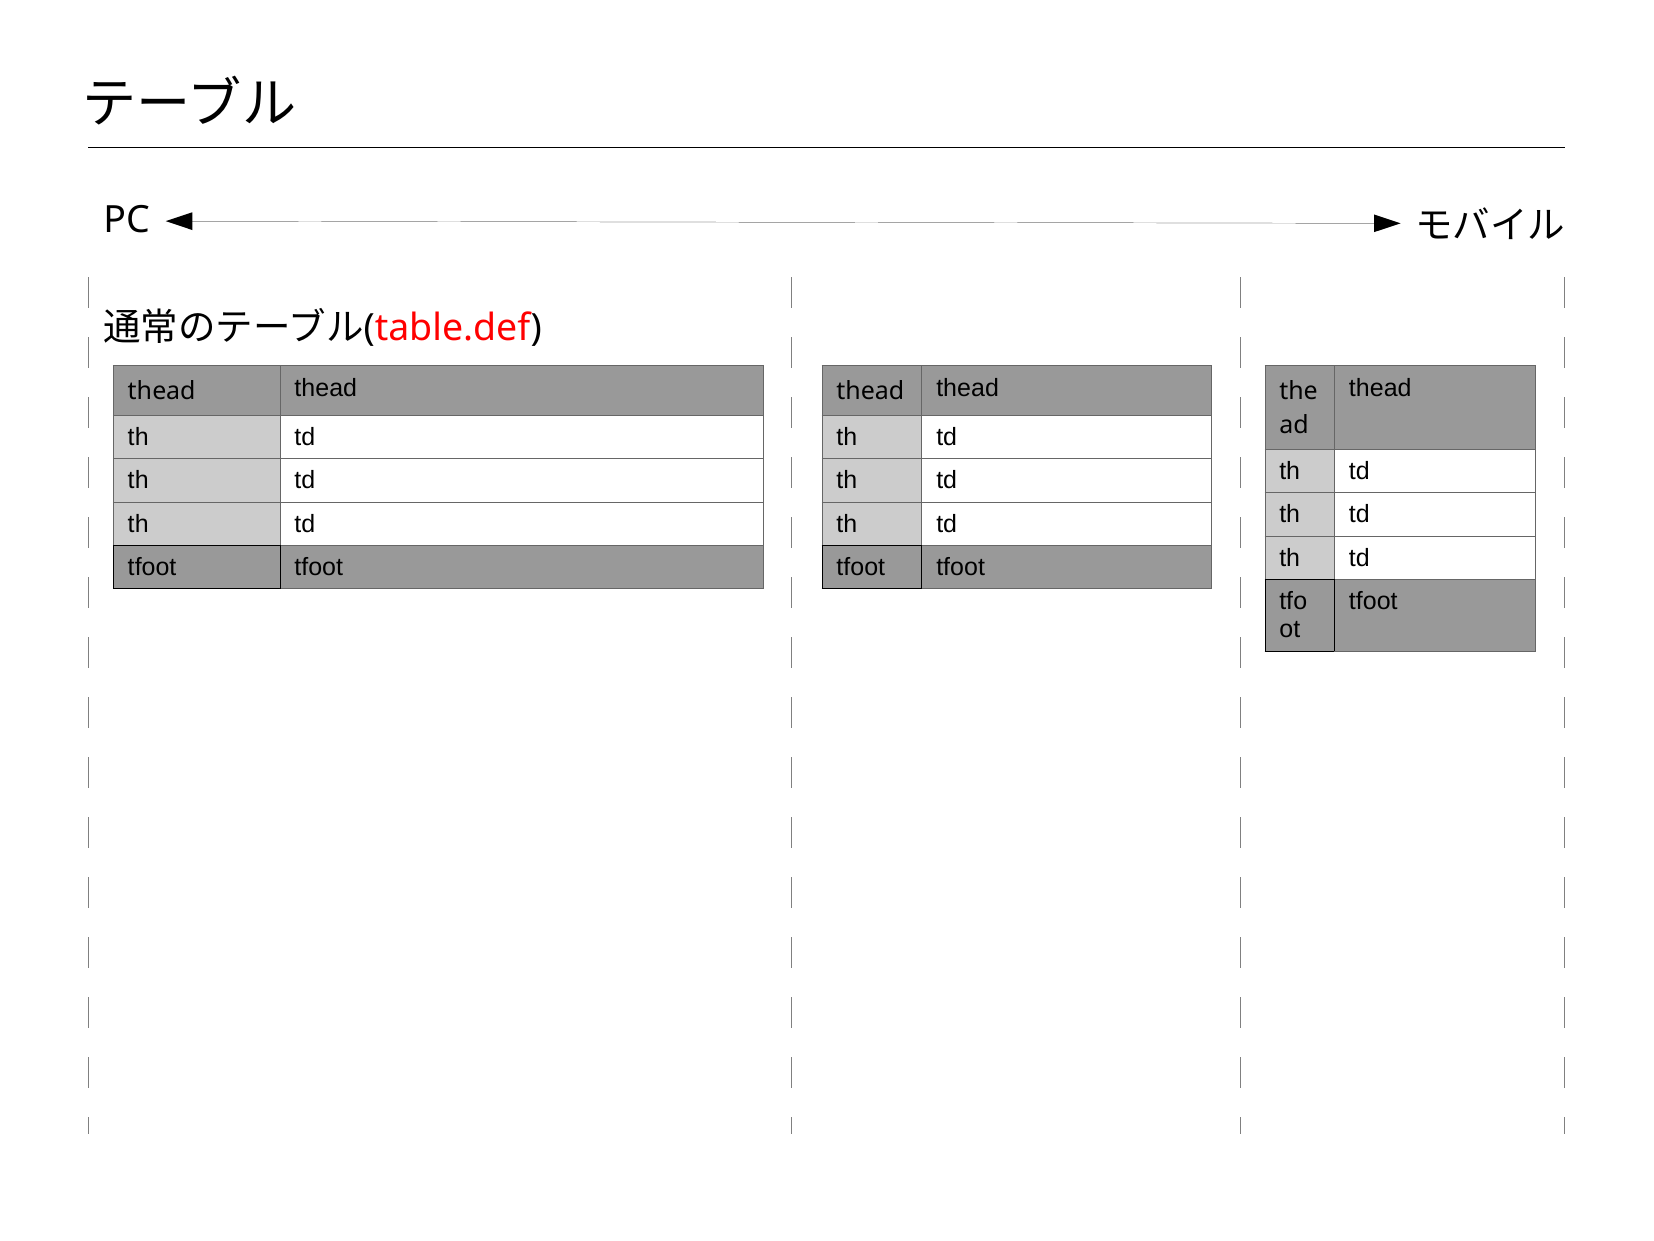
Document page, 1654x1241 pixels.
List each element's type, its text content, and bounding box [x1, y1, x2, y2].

table_cell tfoot [922, 546, 1211, 588]
table_cell tfoot [114, 546, 280, 588]
text_box モバイル [1400, 187, 1581, 259]
table_cell tfoot [1335, 580, 1535, 651]
table_header thead [114, 366, 280, 415]
table_header thead [1335, 366, 1535, 449]
table_cell th [1266, 537, 1334, 579]
table_cell td [1335, 450, 1535, 492]
table_header thead [281, 366, 763, 415]
table_cell tfoot [1266, 580, 1334, 651]
table_cell th [114, 416, 280, 458]
table_cell td [1335, 537, 1535, 579]
table_cell th [114, 459, 280, 502]
table_cell td [1335, 493, 1535, 536]
title テーブル [82, 49, 1571, 148]
table_cell th [1266, 450, 1334, 492]
table_cell td [281, 416, 763, 458]
table_cell th [114, 503, 280, 545]
text_box PC [88, 185, 166, 257]
table_cell th [1266, 493, 1334, 536]
table_cell th [823, 459, 921, 502]
table_cell td [922, 503, 1211, 545]
table_cell th [823, 503, 921, 545]
table_cell tfoot [823, 546, 921, 588]
table_header thead [922, 366, 1211, 415]
table_cell td [281, 503, 763, 545]
table_header thead [823, 366, 921, 415]
table_cell th [823, 416, 921, 458]
table_cell td [922, 416, 1211, 458]
table_header thead [1266, 366, 1334, 449]
text_box 通常のテーブル(table.def) [88, 289, 576, 361]
table_cell td [281, 459, 763, 502]
table_cell tfoot [281, 546, 763, 588]
table_cell td [922, 459, 1211, 502]
